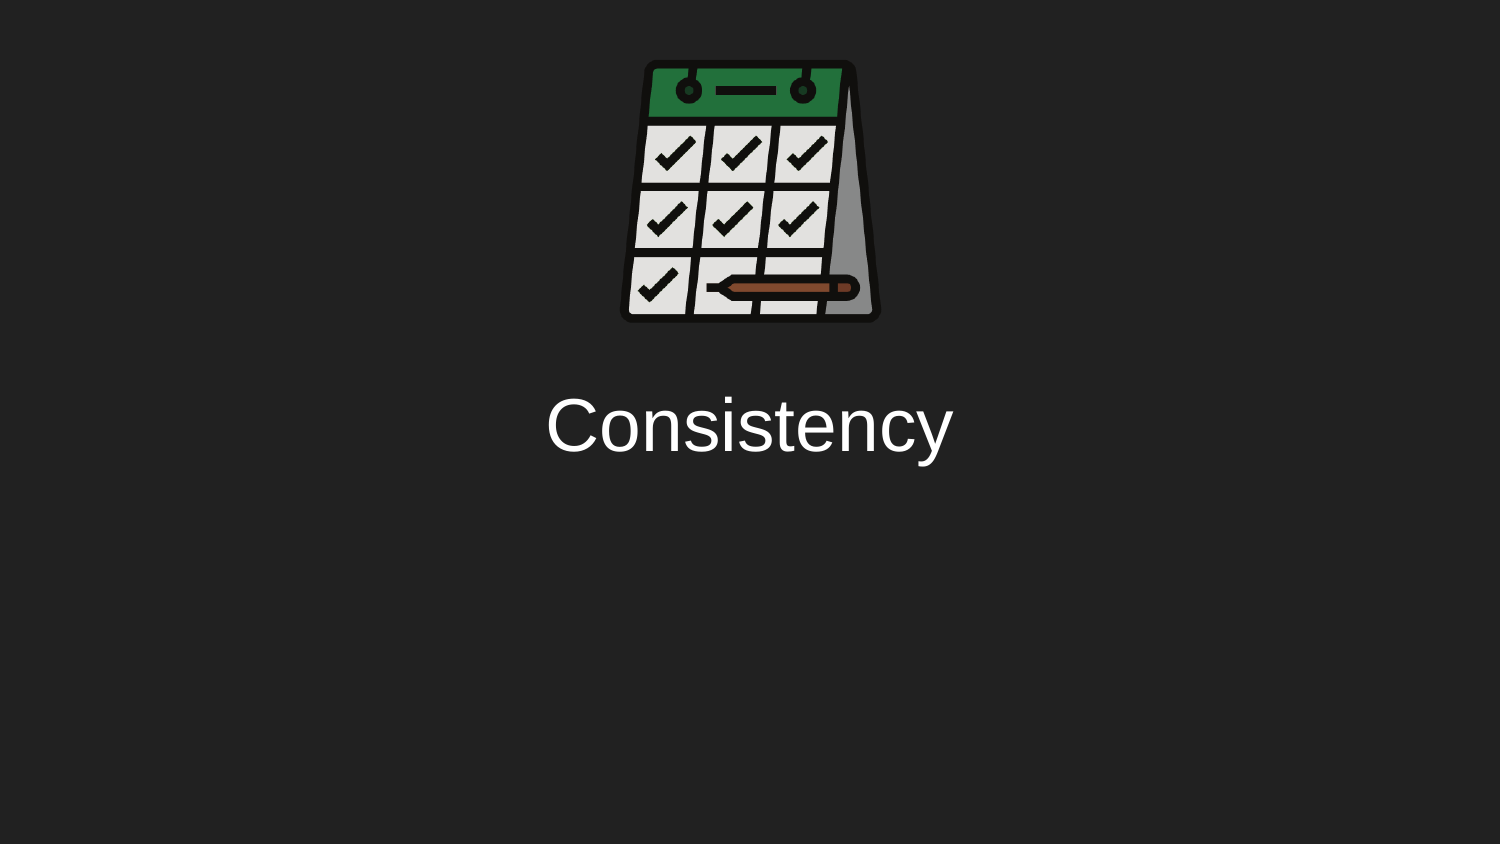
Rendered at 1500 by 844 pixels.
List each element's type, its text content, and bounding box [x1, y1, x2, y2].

title Consistency [51, 352, 1449, 491]
picture [480, 39, 1020, 343]
